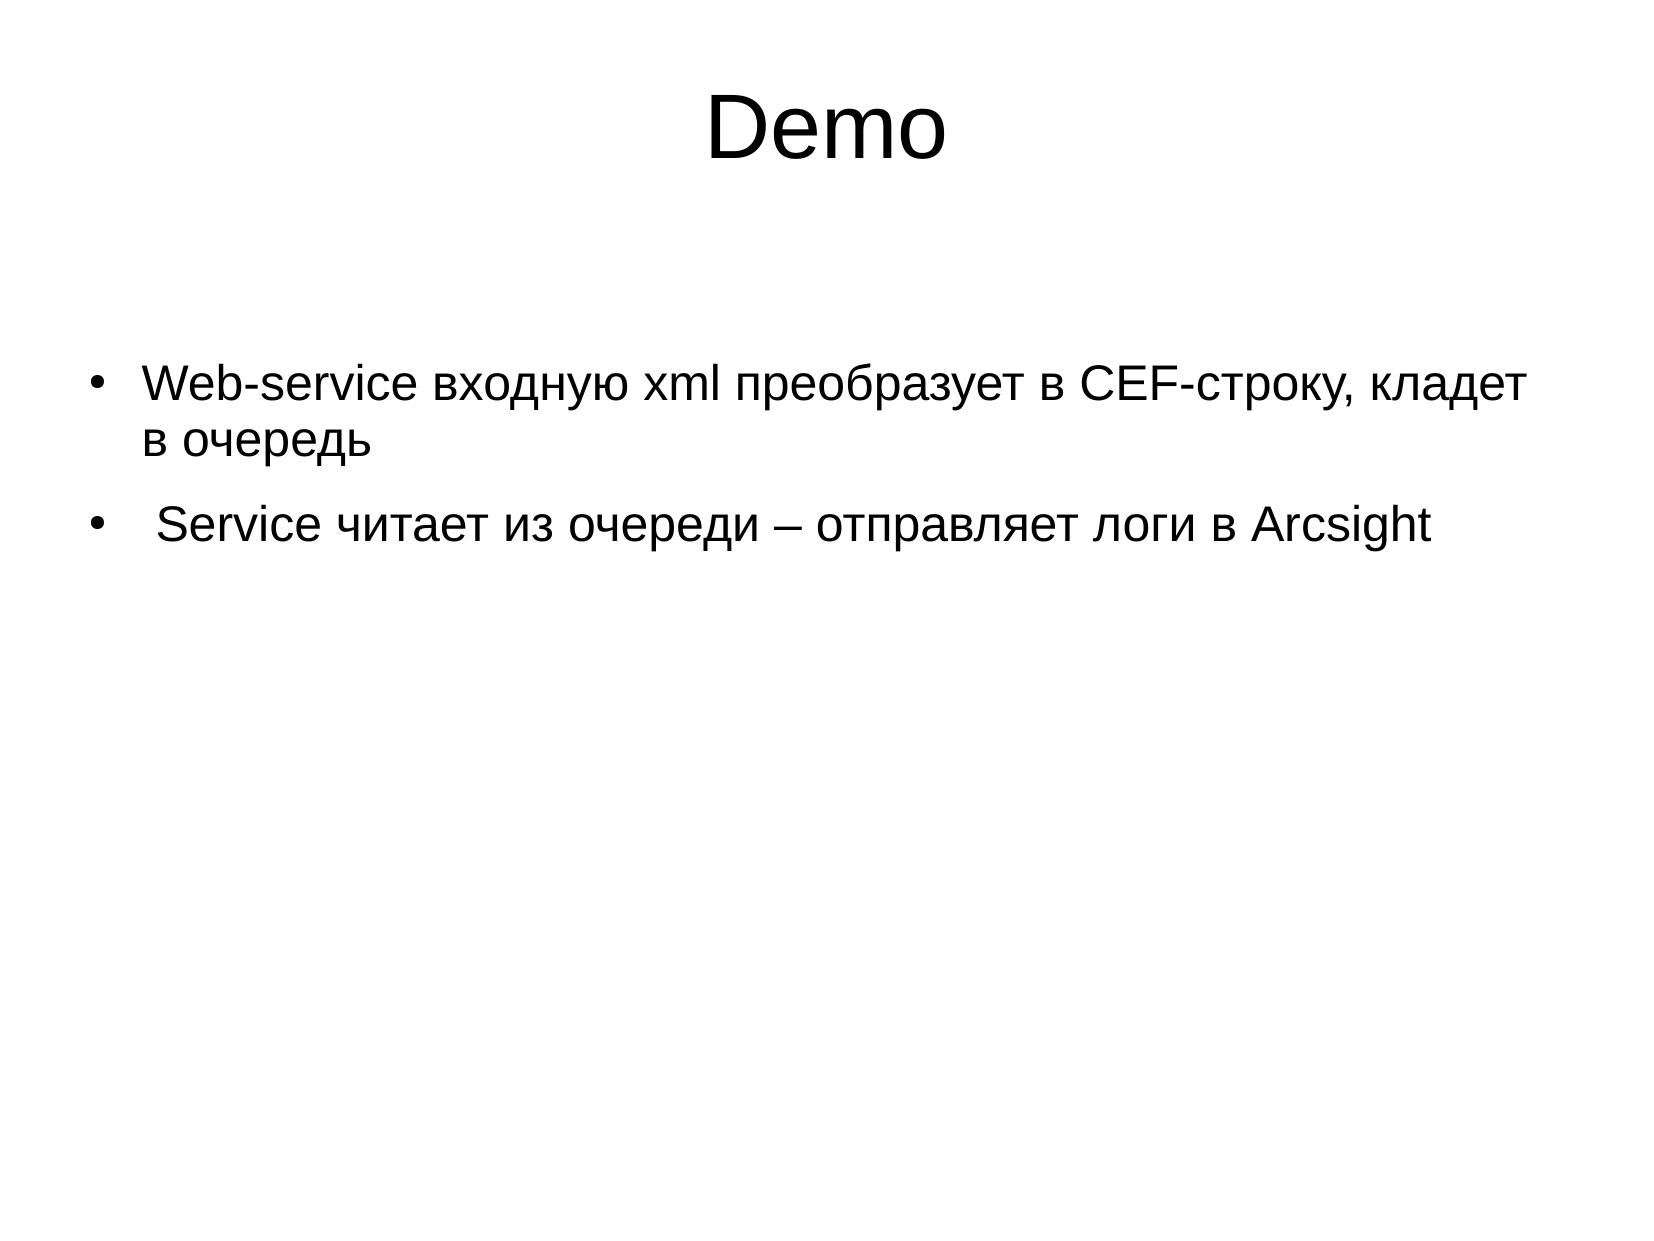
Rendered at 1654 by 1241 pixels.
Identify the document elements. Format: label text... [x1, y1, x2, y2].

title Demo [82, 23, 1571, 231]
list Web-service входную xml преобразует в CEF-строку, кладет в очередь Service читает из очереди – отправляет логи в Arcsight [70, 355, 1559, 1075]
